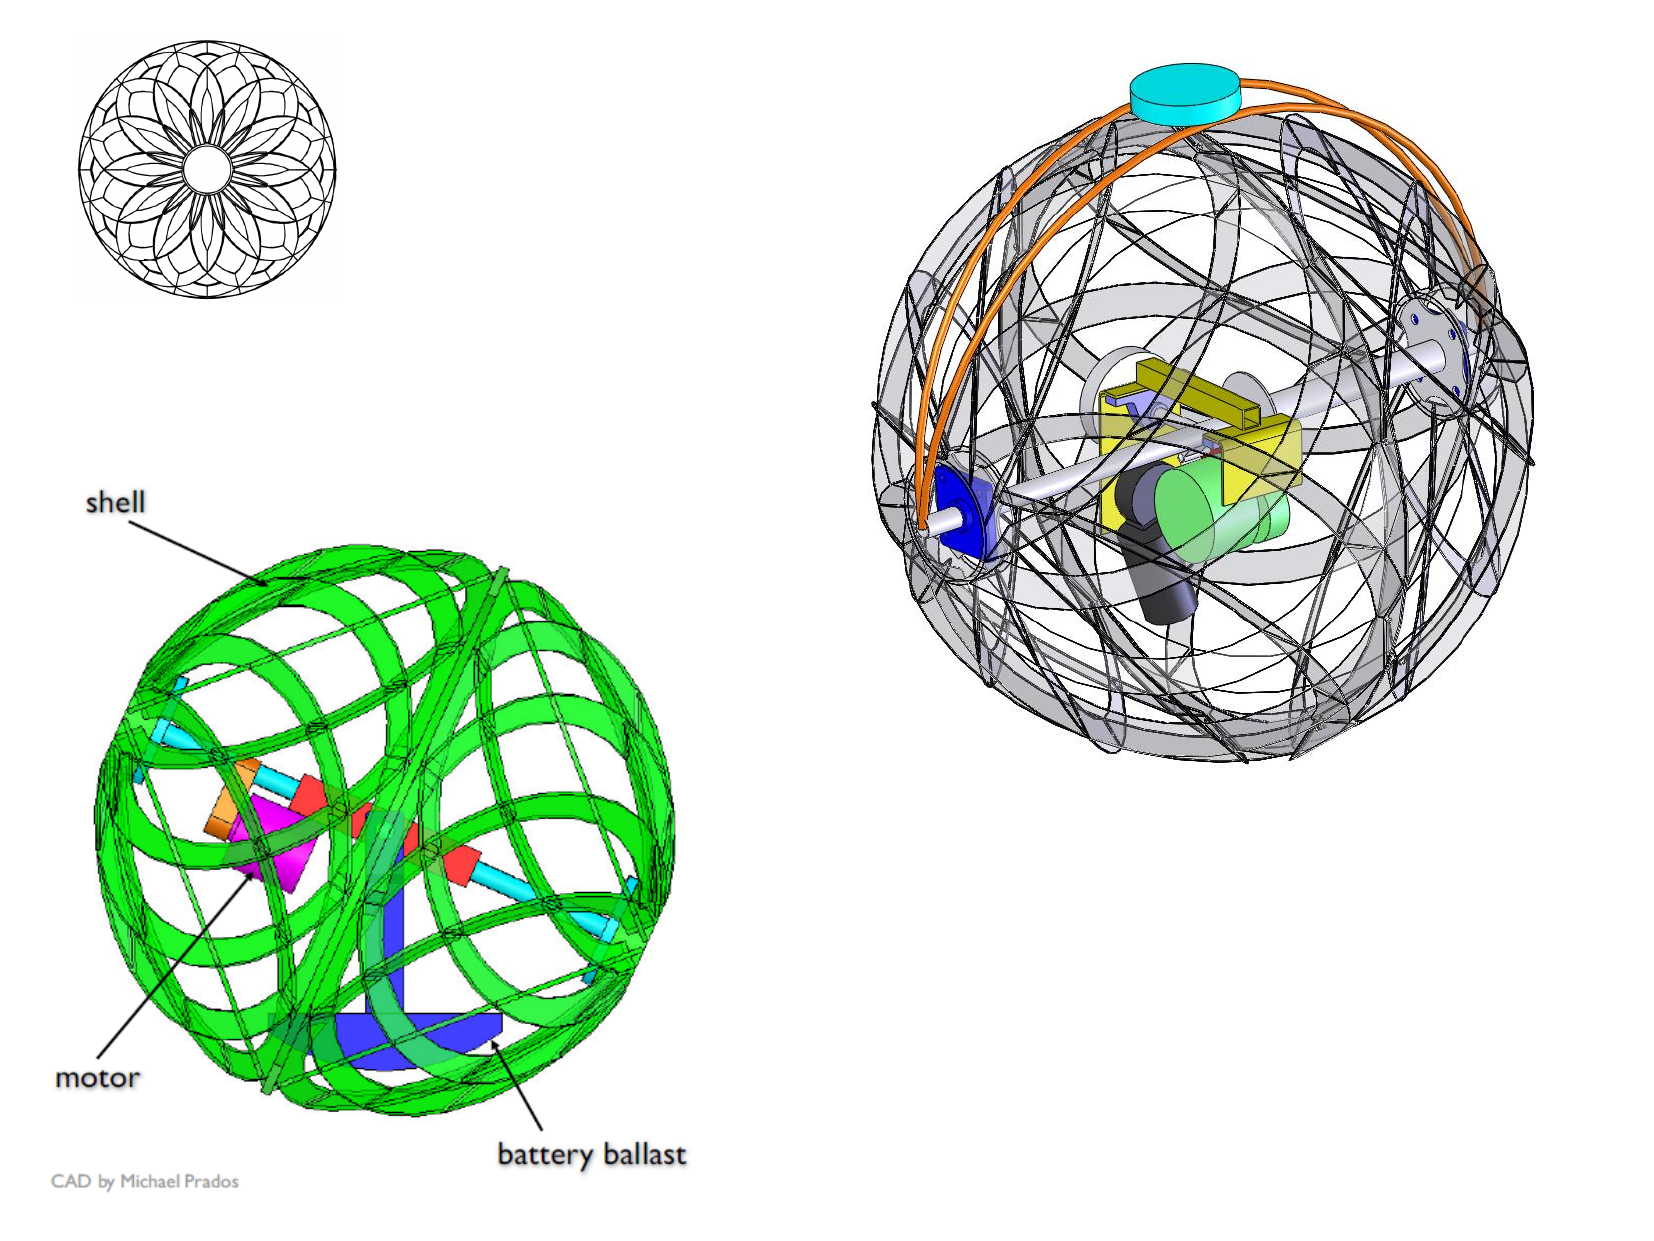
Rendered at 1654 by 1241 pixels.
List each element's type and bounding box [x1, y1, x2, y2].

picture [37, 463, 695, 1201]
picture [75, 38, 338, 300]
picture [787, 11, 1654, 826]
